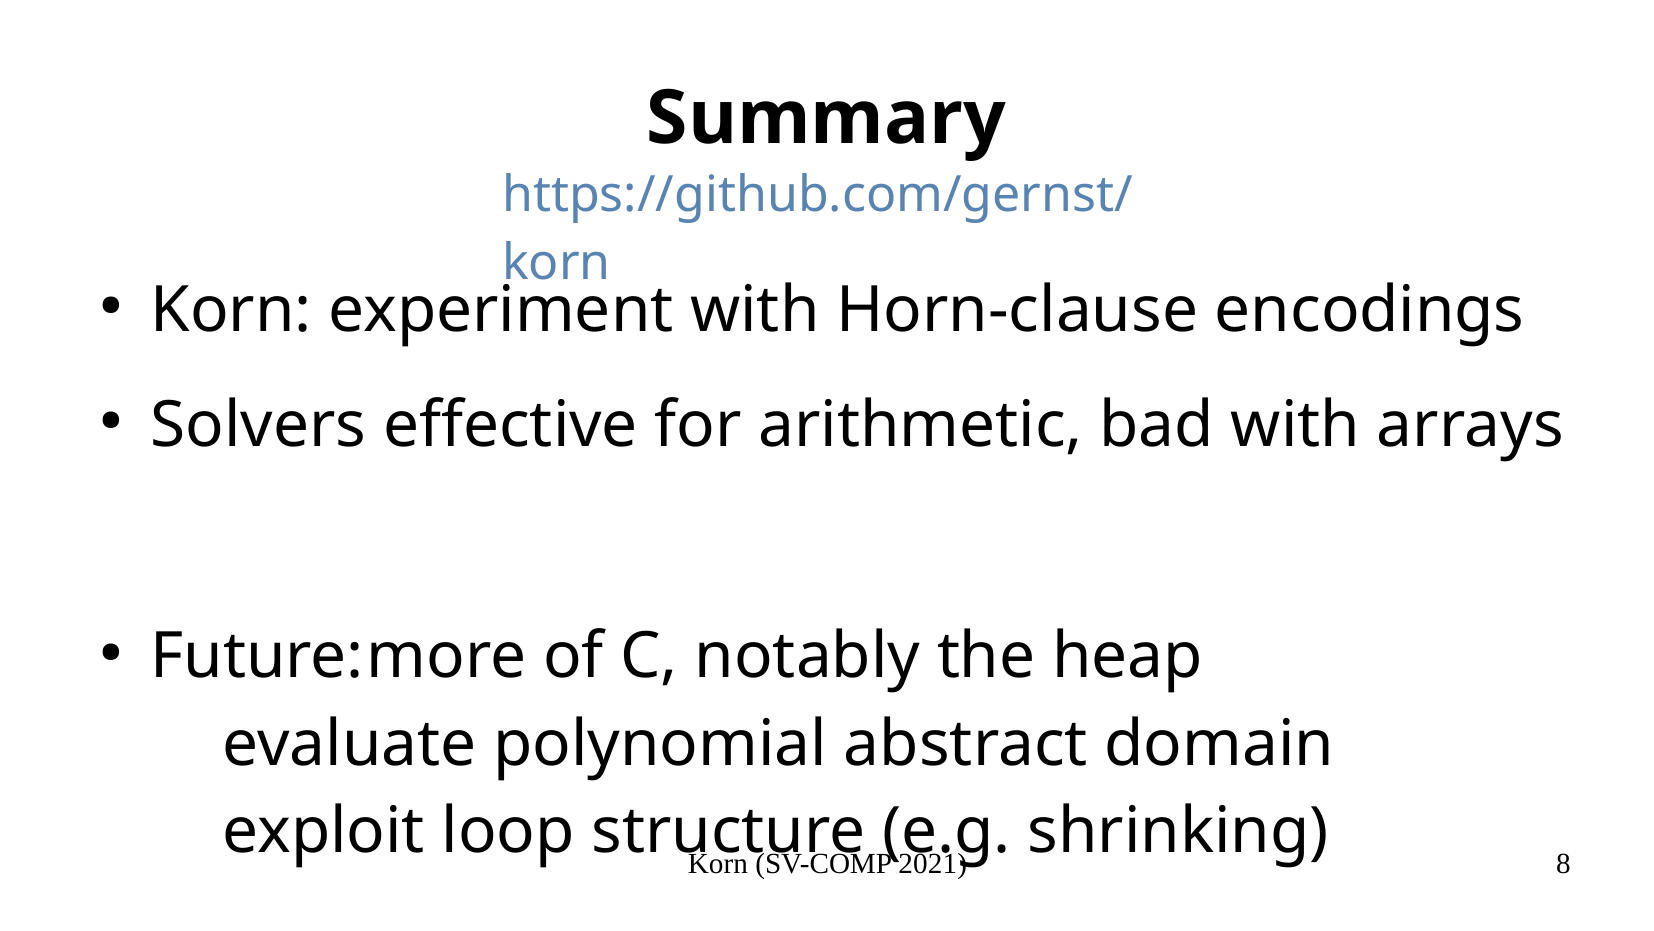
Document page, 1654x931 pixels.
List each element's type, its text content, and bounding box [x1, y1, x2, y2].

list Korn: experiment with Horn-clause encodings Solvers effective for arithmetic, bad with arrays Future: more of C, notably the heap evaluate polynomial abstract domain exploit loop structure (e.g. shrinking) [82, 262, 1571, 901]
title Summary [82, 37, 1571, 193]
text_box https://github.com/gernst/korn [487, 150, 1210, 226]
